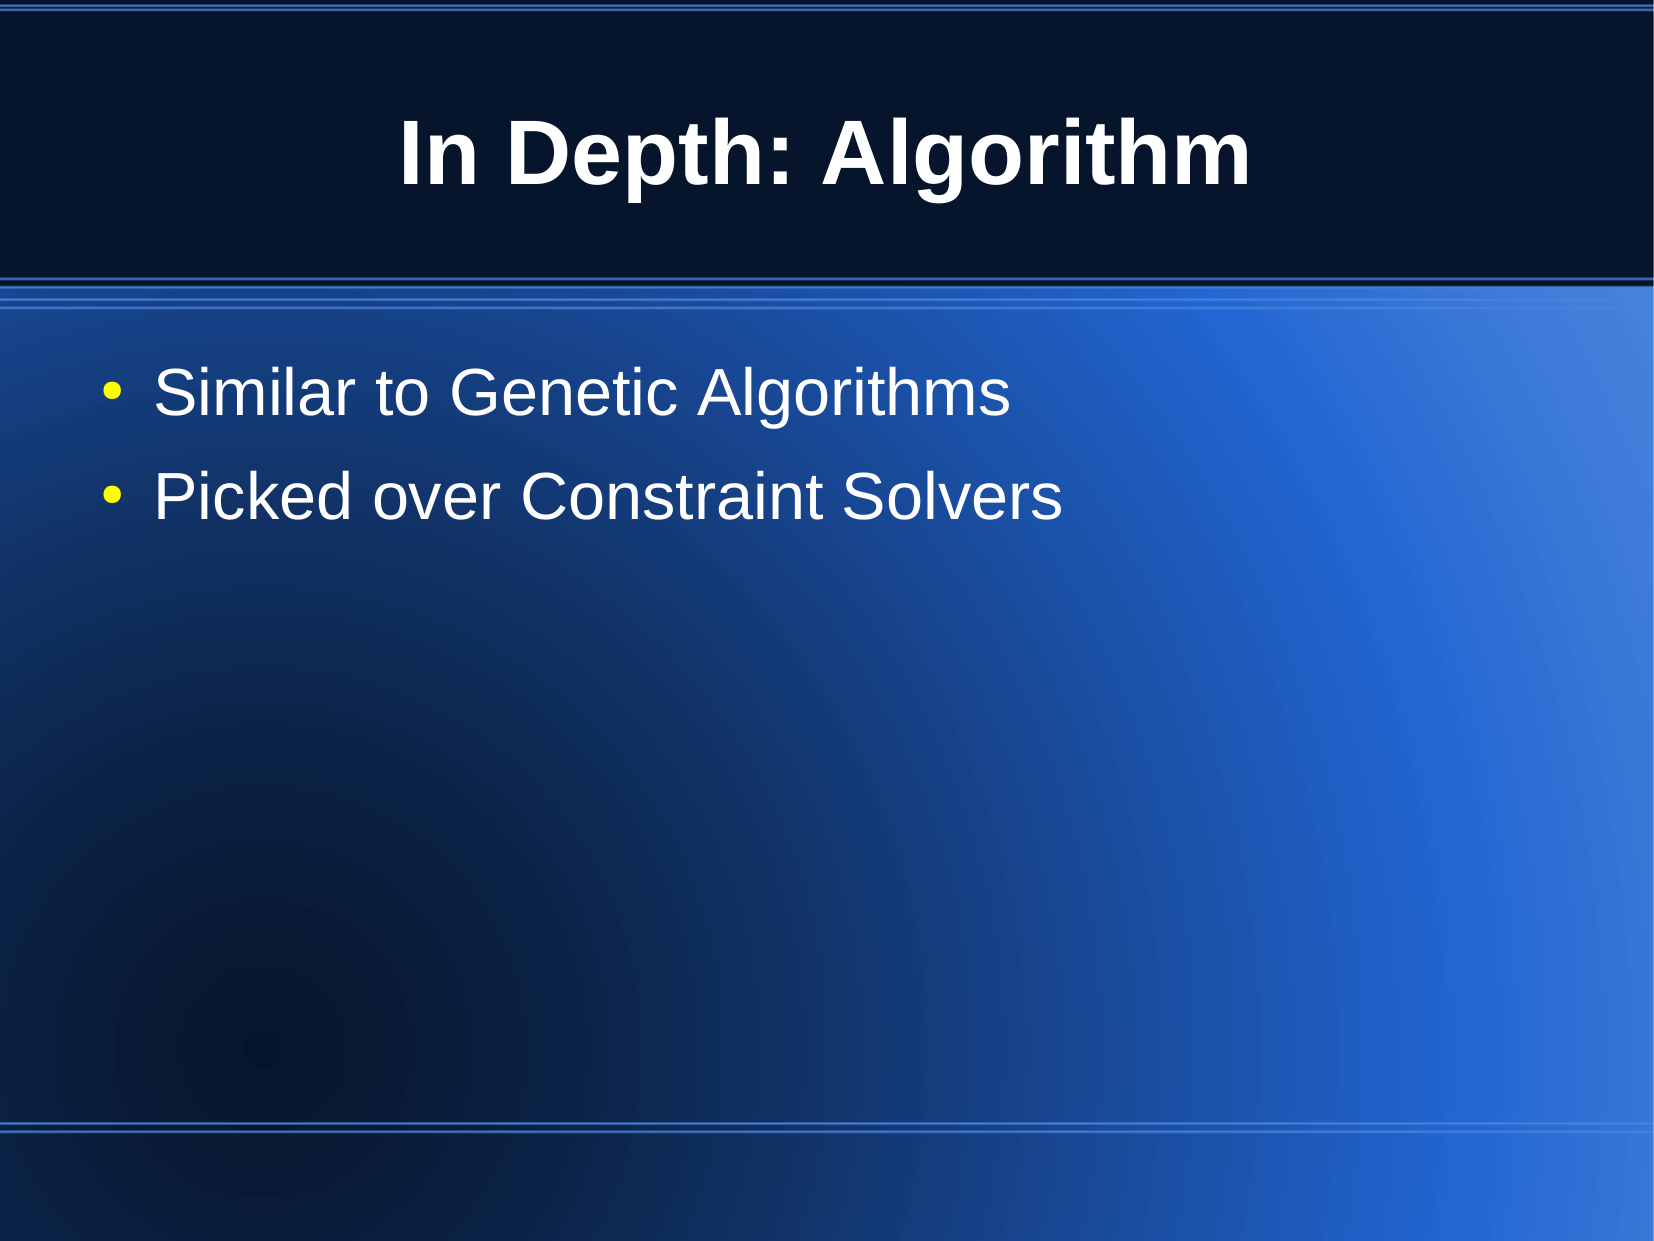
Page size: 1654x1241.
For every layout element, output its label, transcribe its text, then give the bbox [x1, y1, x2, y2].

title In Depth: Algorithm [82, 56, 1571, 250]
picture [0, 0, 1654, 1241]
list Similar to Genetic Algorithms Picked over Constraint Solvers [82, 355, 1571, 1043]
